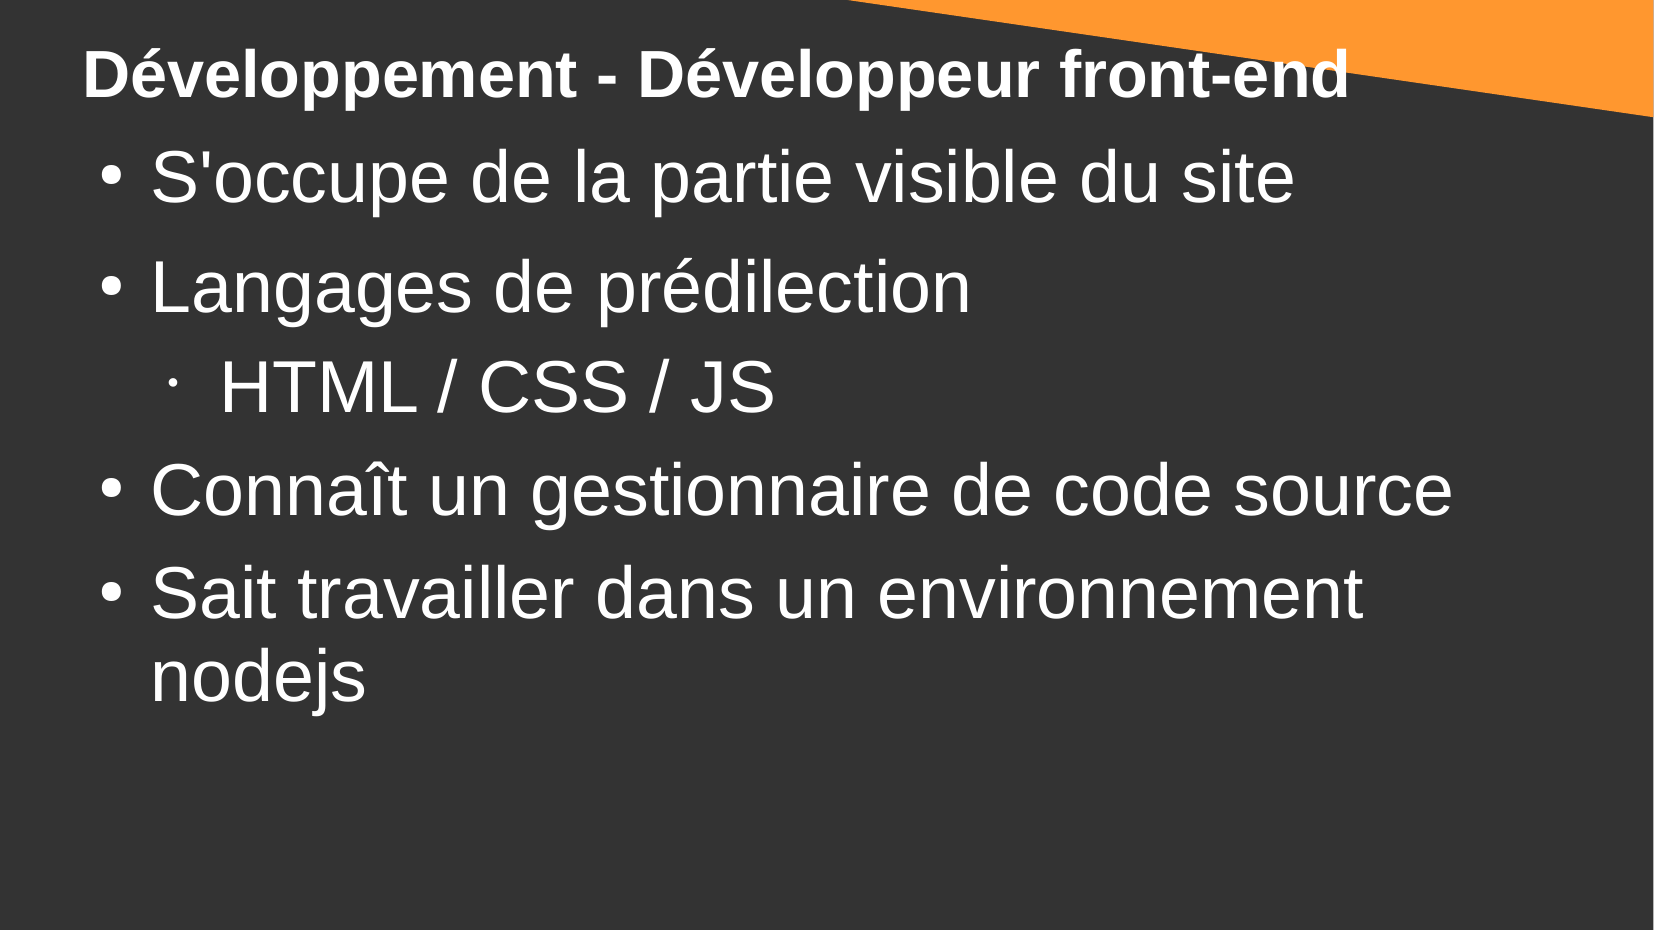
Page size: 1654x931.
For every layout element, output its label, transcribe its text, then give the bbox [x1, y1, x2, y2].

list S'occupe de la partie visible du site Langages de prédilection HTML / CSS / JS Connaît un gestionnaire de code source Sait travailler dans un environnement nodejs [80, 135, 1548, 721]
text_box [847, 0, 1654, 118]
title Développement - Développeur front-end [82, 37, 1571, 114]
